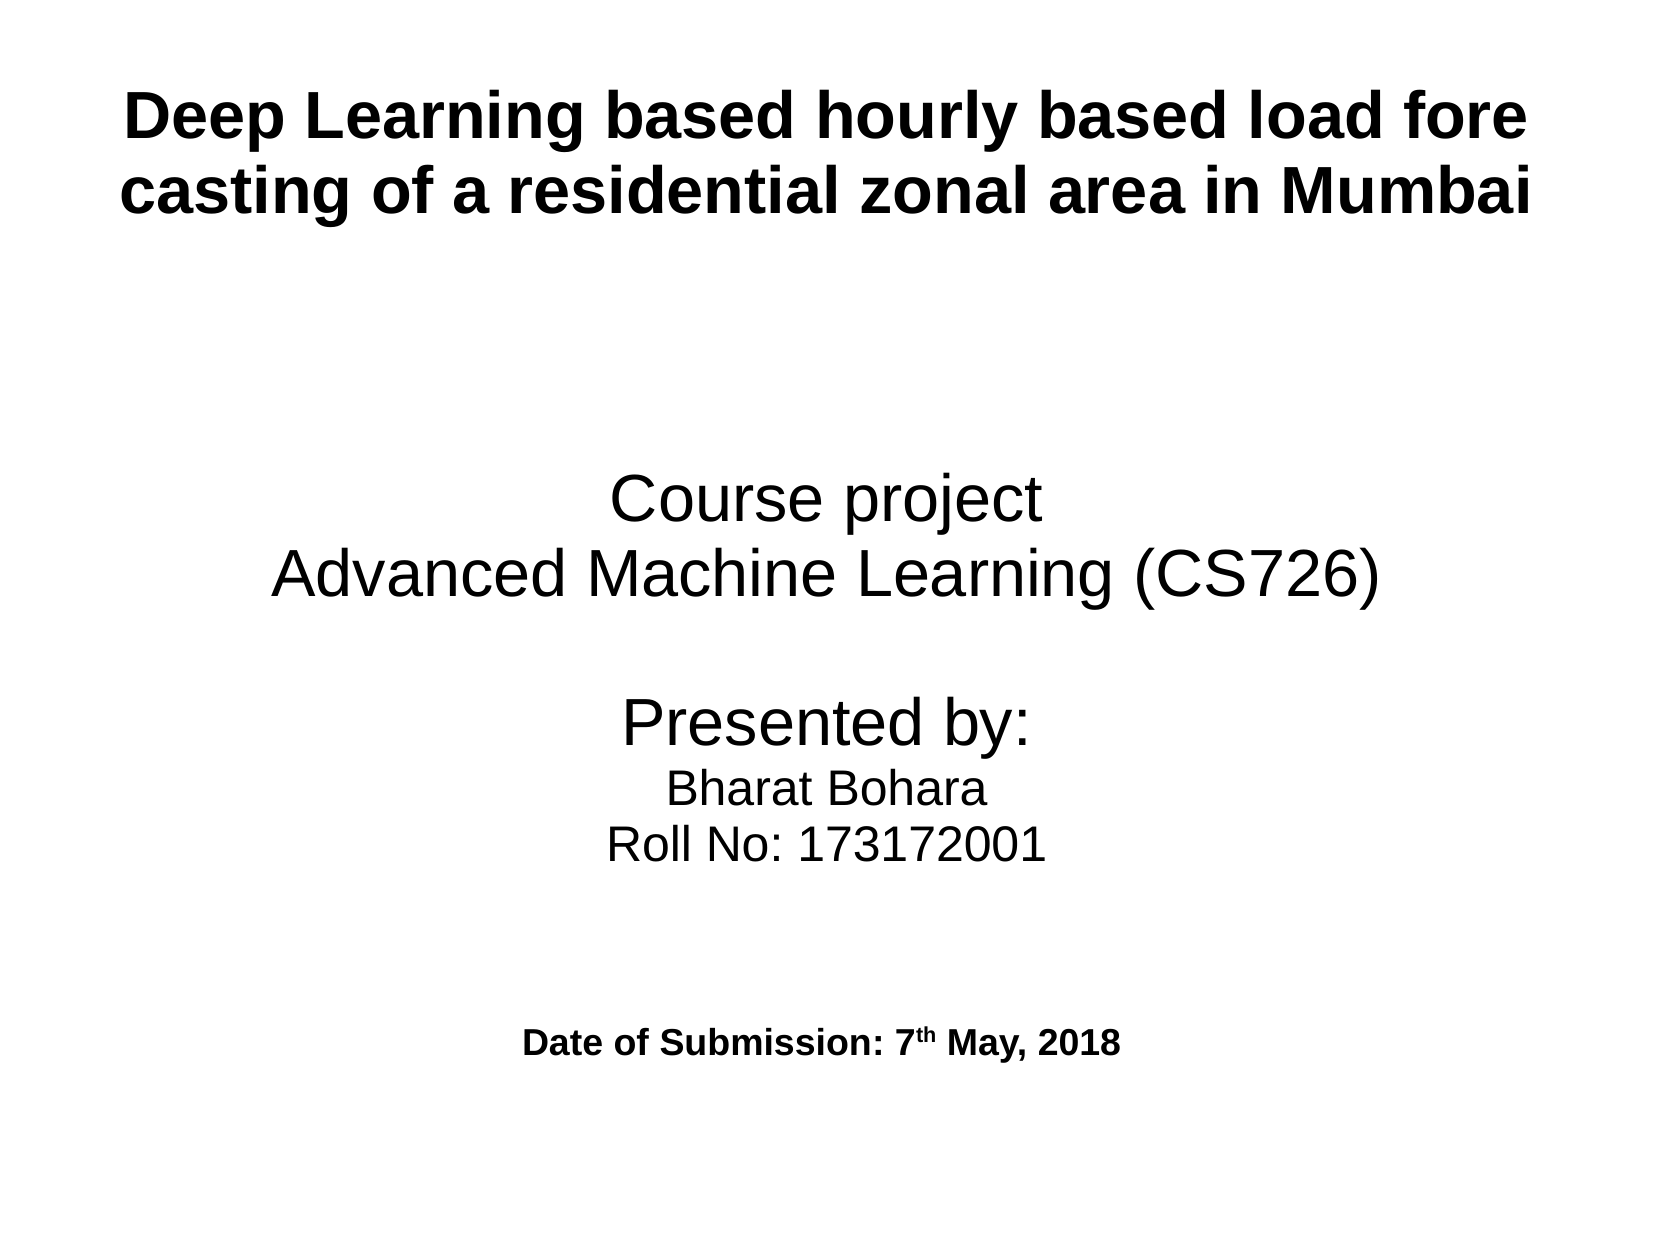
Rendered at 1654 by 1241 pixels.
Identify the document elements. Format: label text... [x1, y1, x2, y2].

subtitle Course project Advanced Machine Learning (CS726) Presented by: Bharat Bohara Roll No: 173172001 Date of Submission: 7th May, 2018 [82, 235, 1571, 1064]
title Deep Learning based hourly based load fore casting of a residential zonal area in Mumbai [82, 49, 1571, 235]
